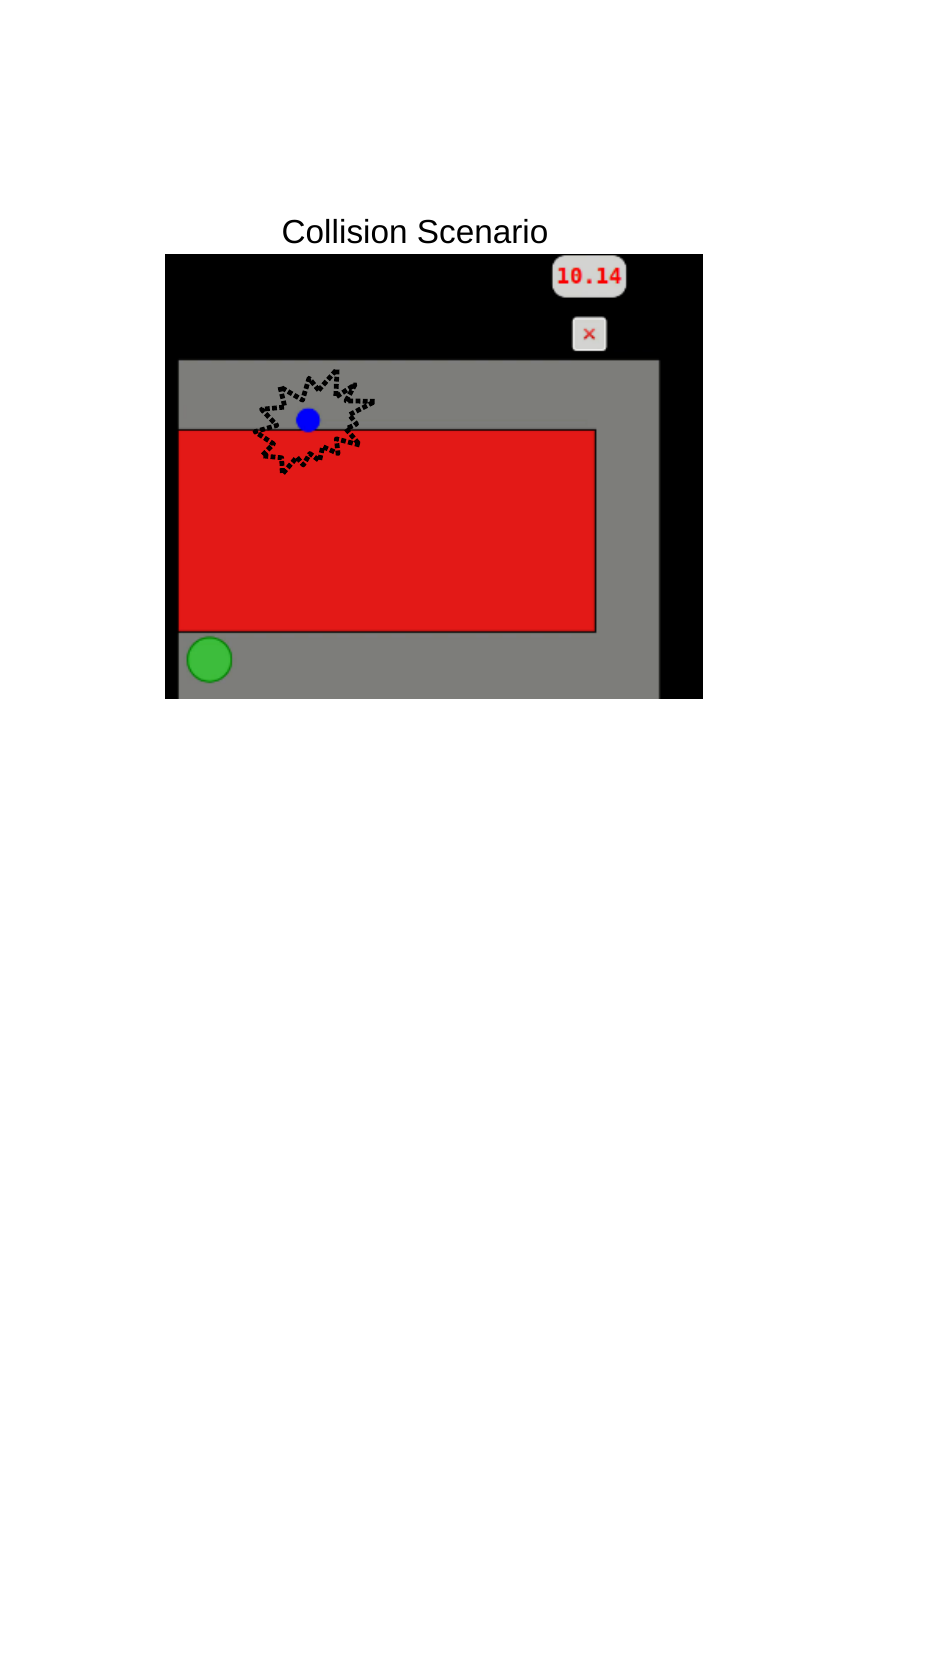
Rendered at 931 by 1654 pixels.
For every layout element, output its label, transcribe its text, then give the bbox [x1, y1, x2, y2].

picture [165, 254, 703, 699]
text_box [255, 369, 376, 475]
text_box Collision Scenario [266, 205, 931, 481]
